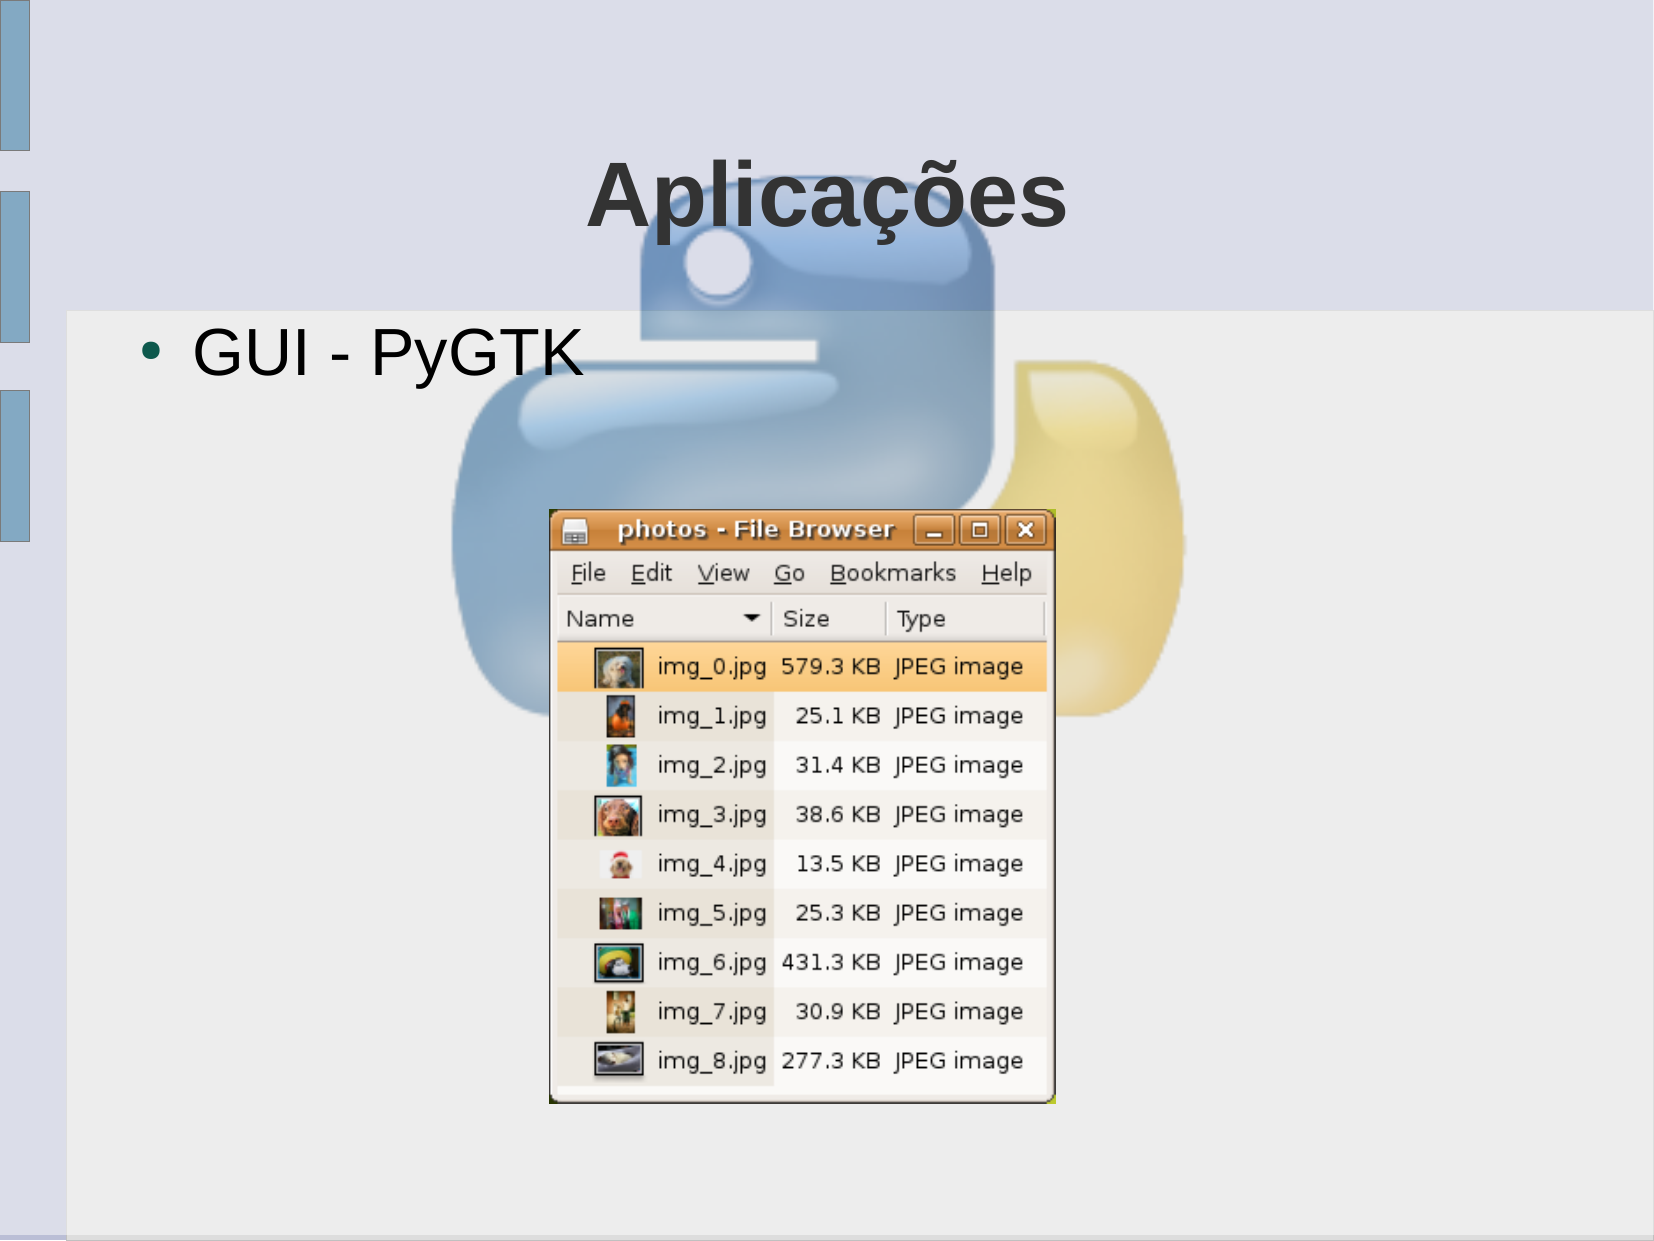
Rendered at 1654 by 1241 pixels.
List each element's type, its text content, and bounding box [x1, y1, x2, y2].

list GUI - PyGTK [121, 315, 1534, 1097]
picture [0, 0, 1654, 1235]
title Aplicações [121, 91, 1534, 299]
